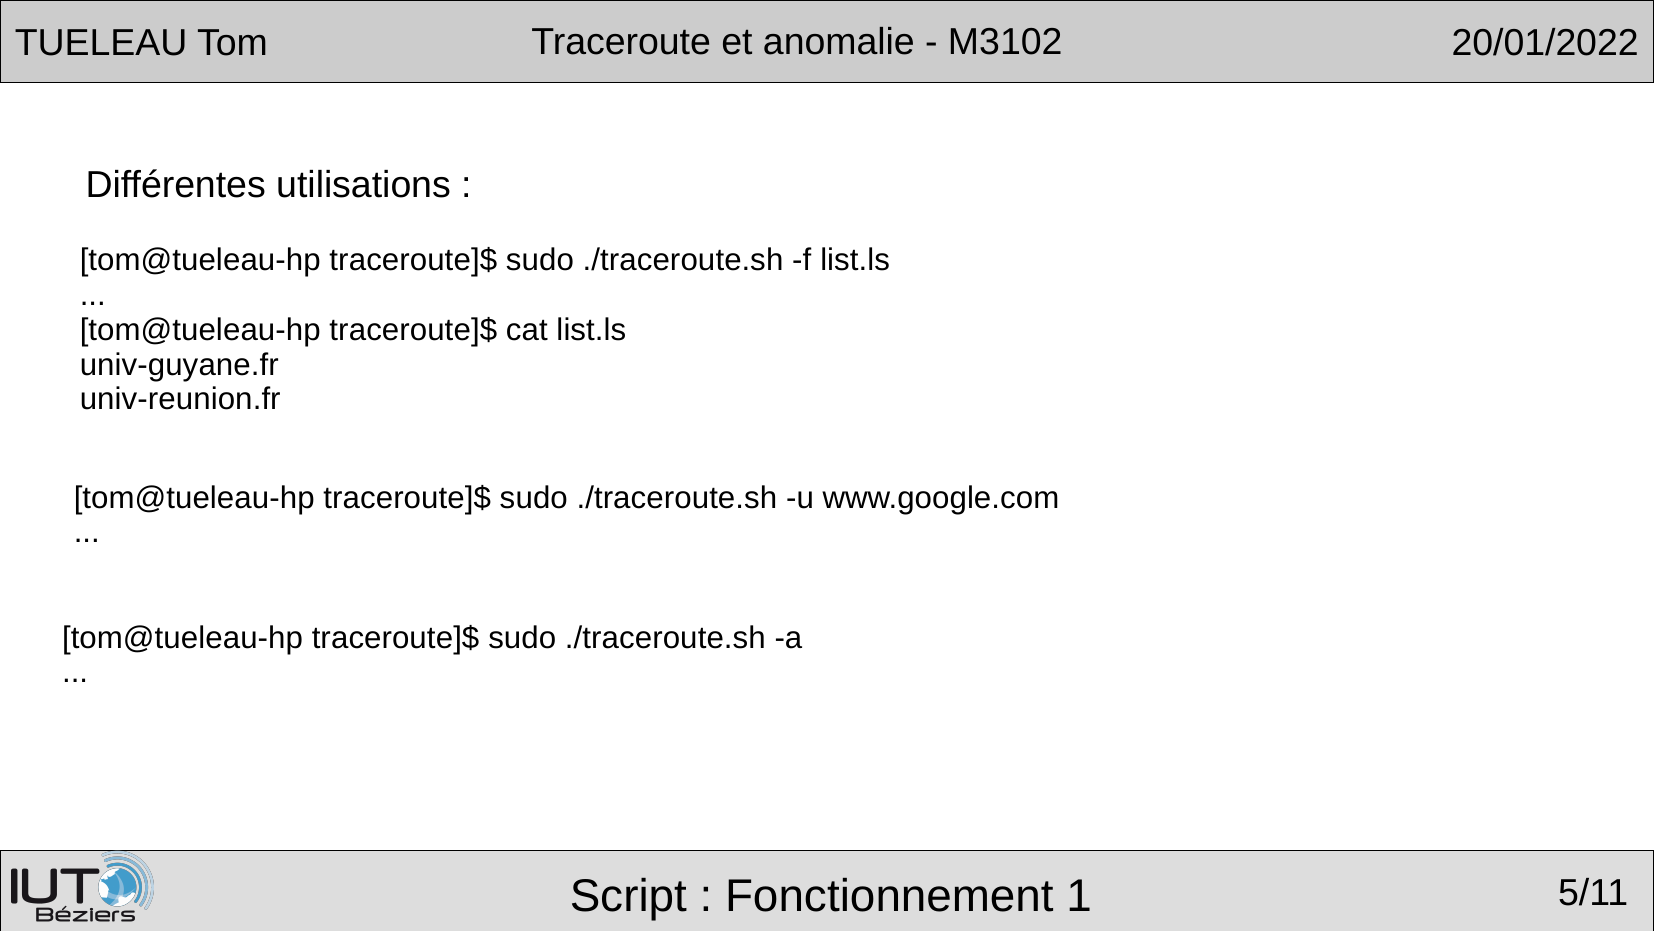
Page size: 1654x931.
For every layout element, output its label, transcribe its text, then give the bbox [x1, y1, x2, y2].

text_box Script : Fonctionnement 1 [555, 862, 1158, 931]
text_box [tom@tueleau-hp traceroute]$ sudo ./traceroute.sh -u www.google.com ... [59, 472, 1111, 557]
text_box [tom@tueleau-hp traceroute]$ sudo ./traceroute.sh -f list.ls ... [tom@tueleau-hp traceroute]$ cat list.ls univ-guyane.fr univ-reunion.fr [64, 235, 1117, 432]
text_box [tom@tueleau-hp traceroute]$ sudo ./traceroute.sh -a ... [47, 612, 1099, 697]
picture [11, 850, 154, 922]
text_box Différentes utilisations : [70, 155, 498, 213]
